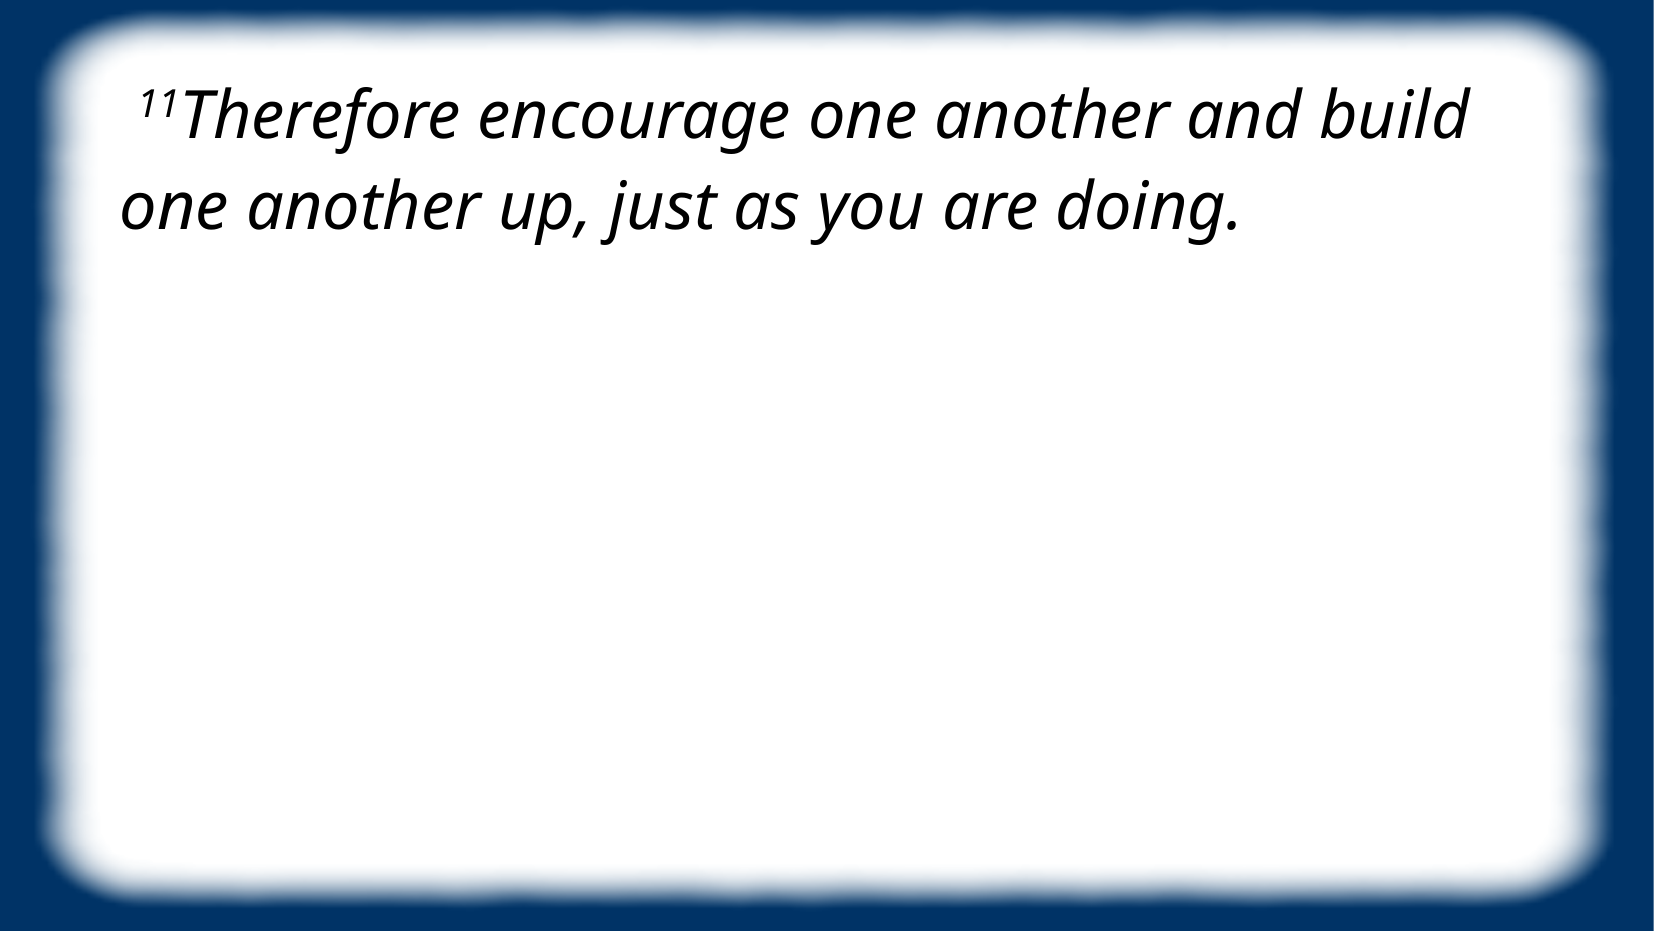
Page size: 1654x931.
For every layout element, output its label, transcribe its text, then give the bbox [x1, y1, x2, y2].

text_box 11Therefore encourage one another and build one another up, just as you are doing. [105, 60, 1561, 256]
picture [0, 0, 1654, 931]
